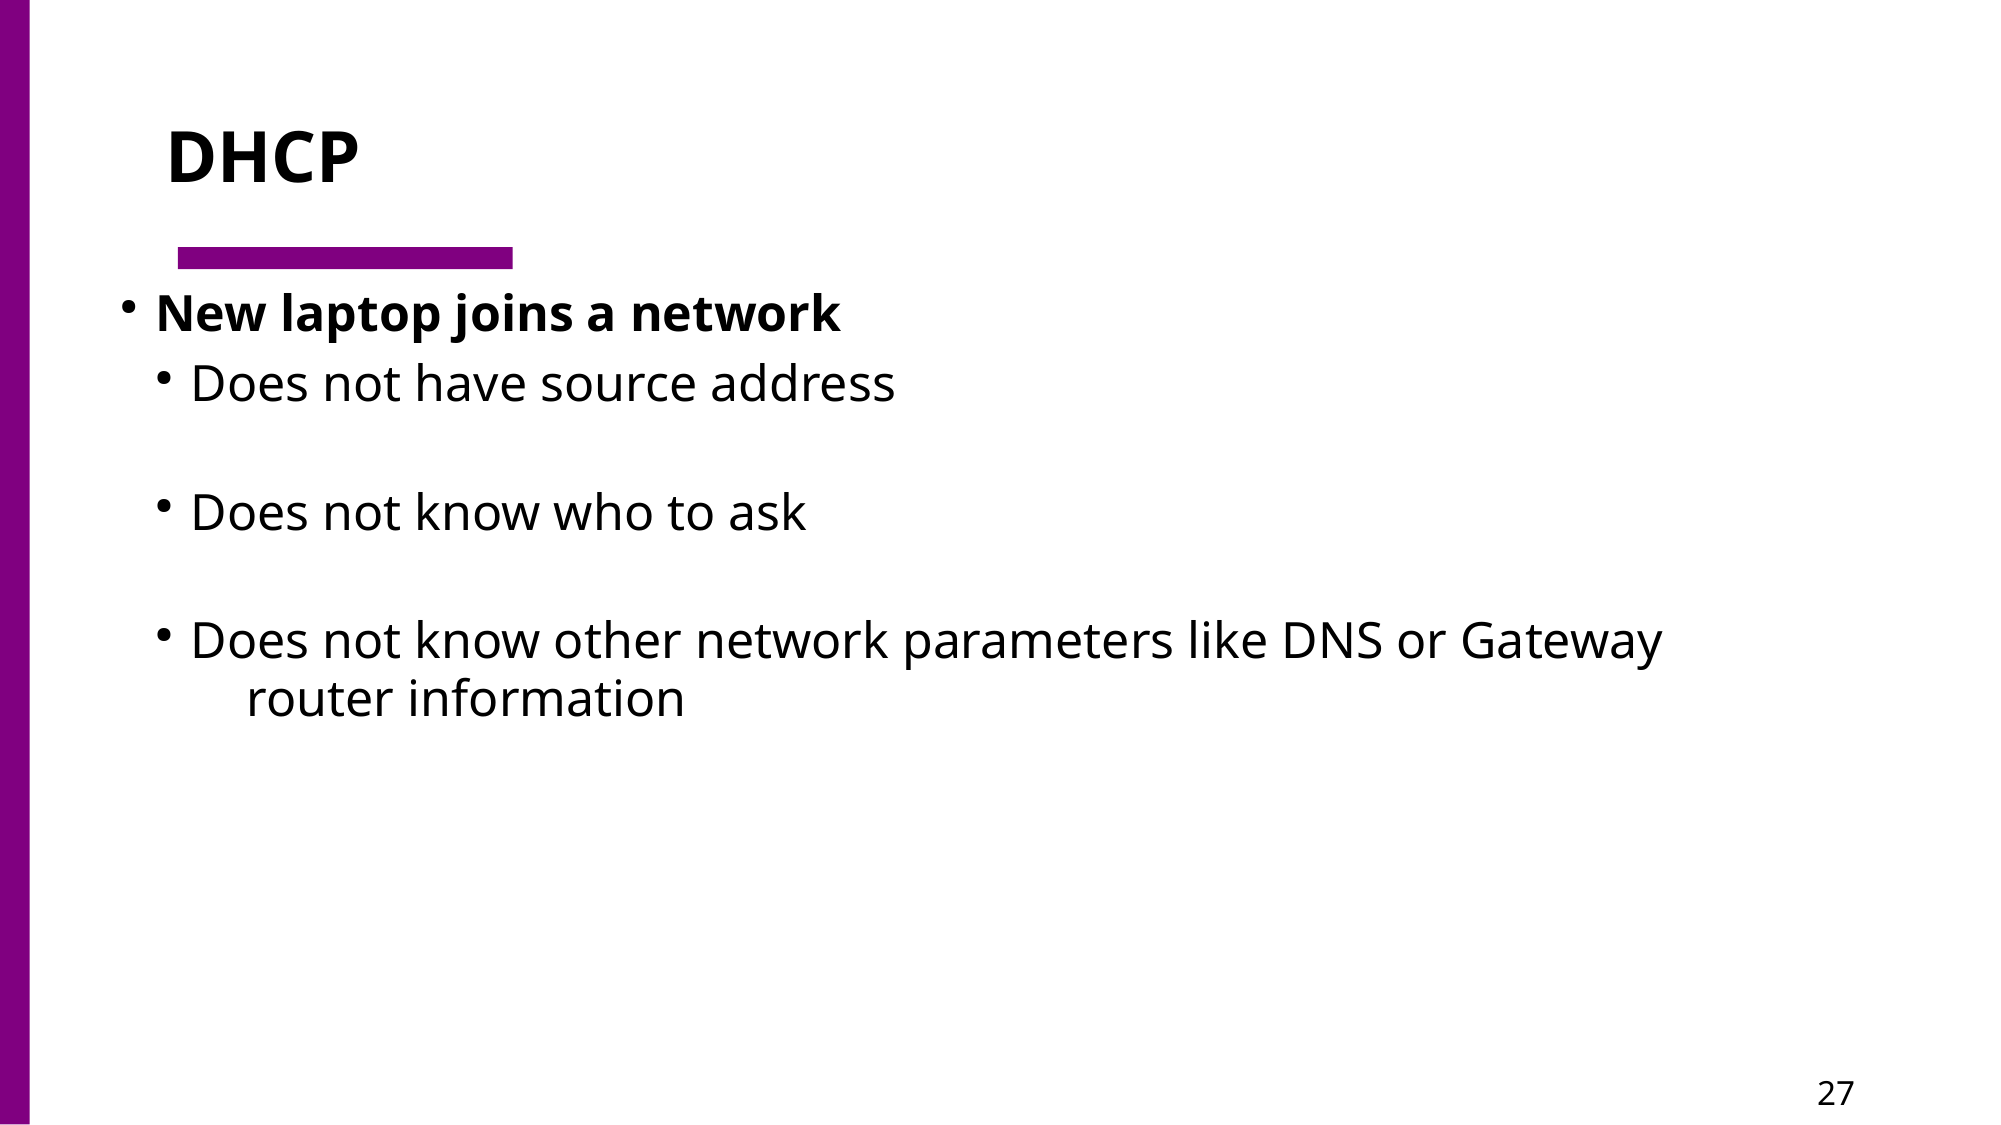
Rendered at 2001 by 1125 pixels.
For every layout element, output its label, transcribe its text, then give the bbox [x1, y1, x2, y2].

text_box New laptop joins a network Does not have source address Does not know who to ask Does not know other network parameters like DNS or Gateway router information [105, 277, 1786, 820]
text_box DHCP [151, 0, 1849, 212]
